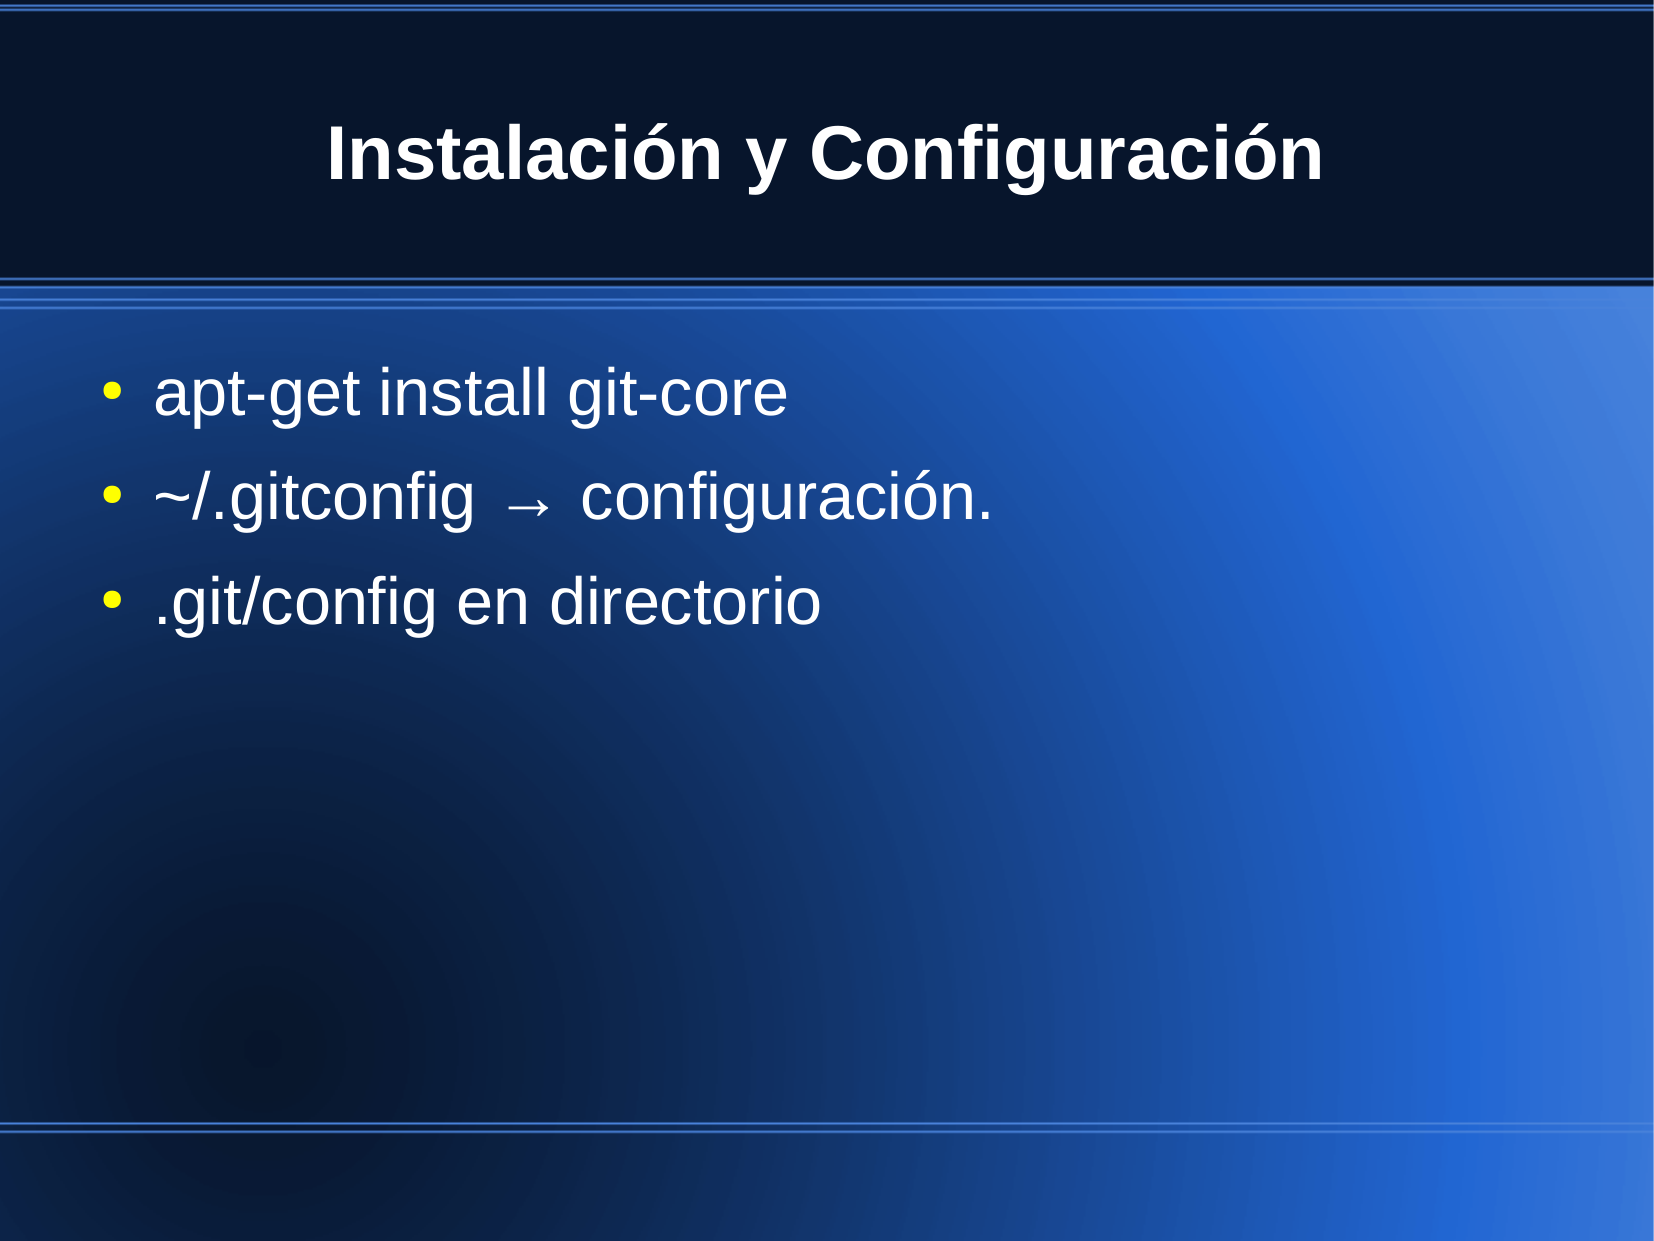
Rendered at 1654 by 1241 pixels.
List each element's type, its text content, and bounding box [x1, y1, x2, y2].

title Instalación y Configuración [82, 49, 1571, 257]
picture [0, 0, 1654, 1241]
list apt-get install git-core ~/.gitconfig → configuración. .git/config en directorio [82, 355, 1571, 1075]
